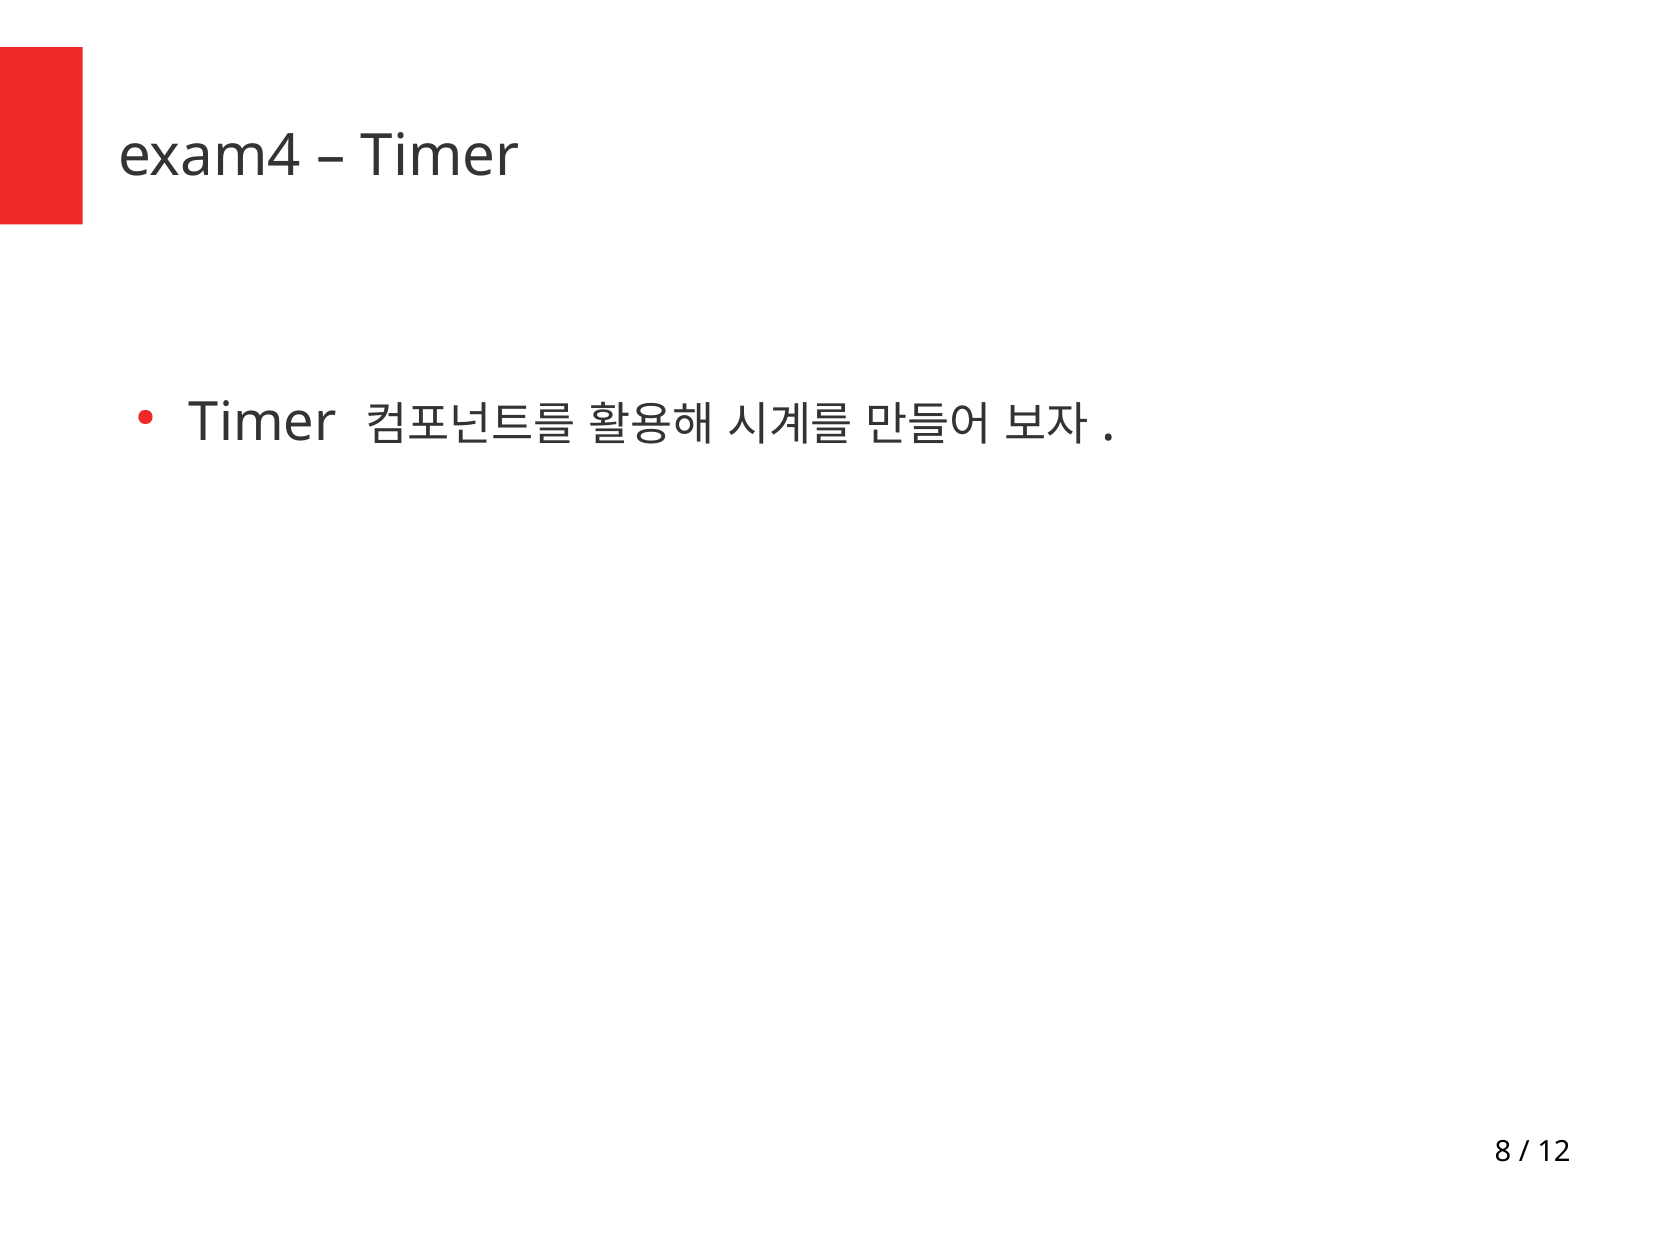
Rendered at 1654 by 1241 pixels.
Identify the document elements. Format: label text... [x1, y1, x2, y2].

title exam4 – Timer [118, 49, 1571, 257]
list Timer 컴포넌트를 활용해 시계를 만들어 보자. [118, 381, 1536, 1102]
